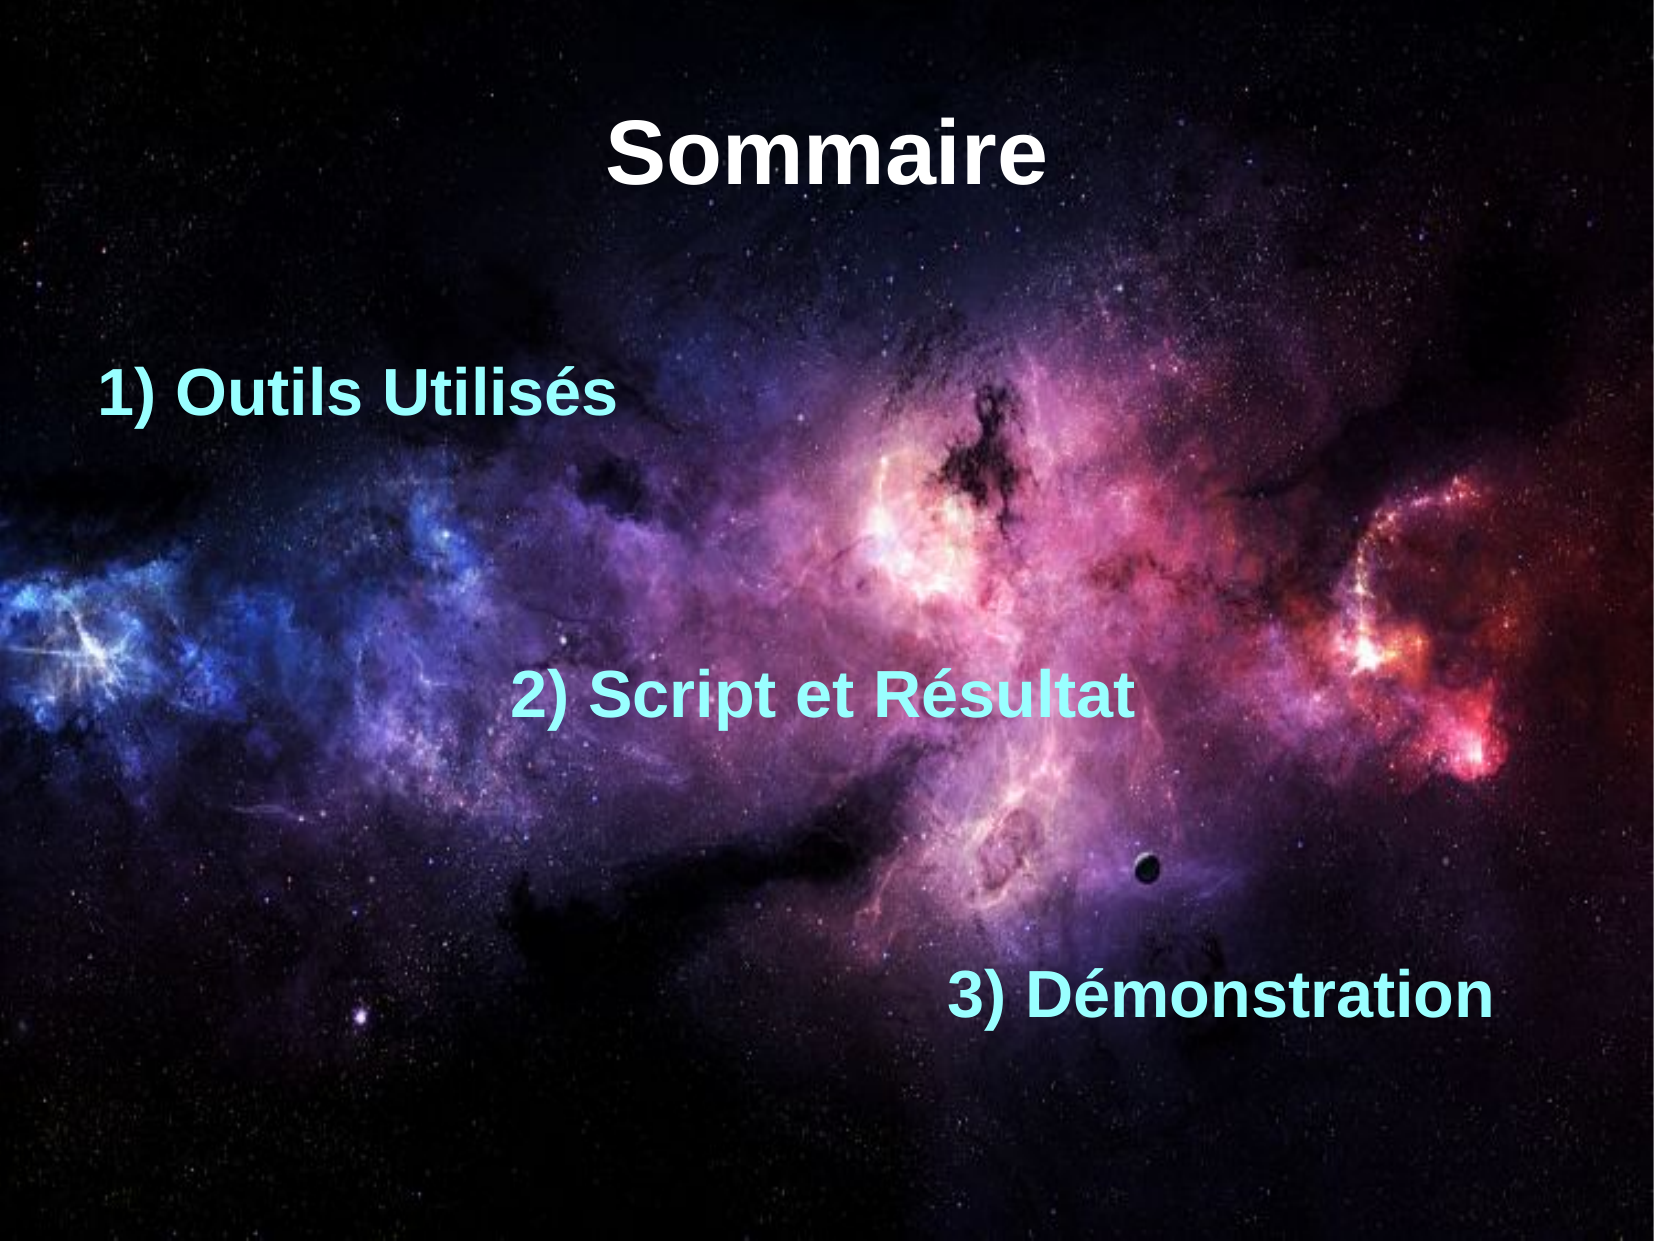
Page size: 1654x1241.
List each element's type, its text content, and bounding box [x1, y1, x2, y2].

title Sommaire [82, 49, 1571, 257]
picture [0, 0, 1654, 1241]
text_box 1) Outils Utilisés [82, 347, 636, 438]
text_box 3) Démonstration [932, 949, 1512, 1040]
text_box 2) Script et Résultat [496, 649, 1172, 740]
